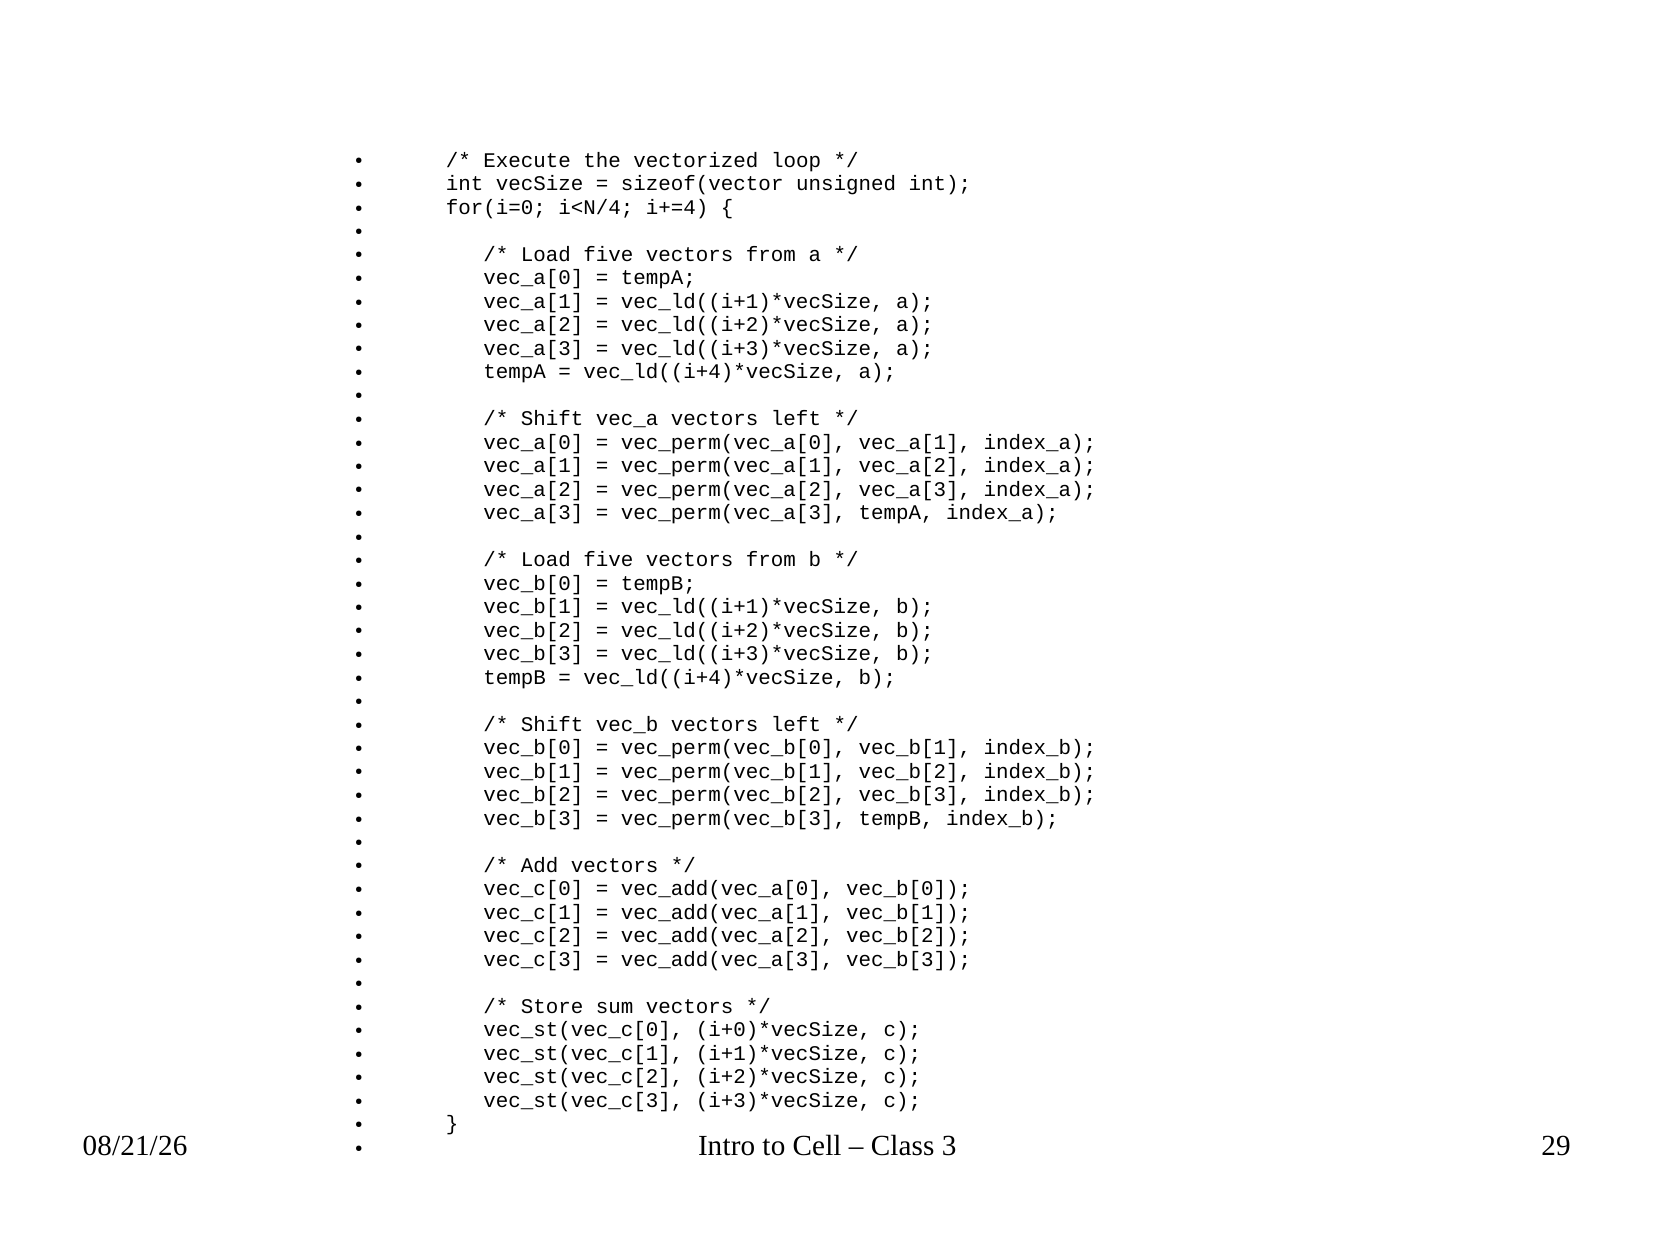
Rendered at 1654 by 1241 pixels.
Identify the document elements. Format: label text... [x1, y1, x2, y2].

list /* Execute the vectorized loop */ int vecSize = sizeof(vector unsigned int); for(i=0; i<N/4; i+=4) { /* Load five vectors from a */ vec_a[0] = tempA; vec_a[1] = vec_ld((i+1)*vecSize, a); vec_a[2] = vec_ld((i+2)*vecSize, a); vec_a[3] = vec_ld((i+3)*vecSize, a); tempA = vec_ld((i+4)*vecSize, a); /* Shift vec_a vectors left */ vec_a[0] = vec_perm(vec_a[0], vec_a[1], index_a); vec_a[1] = vec_perm(vec_a[1], vec_a[2], index_a); vec_a[2] = vec_perm(vec_a[2], vec_a[3], index_a); vec_a[3] = vec_perm(vec_a[3], tempA, index_a); /* Load five vectors from b */ vec_b[0] = tempB; vec_b[1] = vec_ld((i+1)*vecSize, b); vec_b[2] = vec_ld((i+2)*vecSize, b); vec_b[3] = vec_ld((i+3)*vecSize, b); tempB = vec_ld((i+4)*vecSize, b); /* Shift vec_b vectors left */ vec_b[0] = vec_perm(vec_b[0], vec_b[1], index_b); vec_b[1] = vec_perm(vec_b[1], vec_b[2], index_b); vec_b[2] = vec_perm(vec_b[2], vec_b[3], index_b); vec_b[3] = vec_perm(vec_b[3], tempB, index_b); /* Add vectors */ vec_c[0] = vec_add(vec_a[0], vec_b[0]); vec_c[1] = vec_add(vec_a[1], vec_b[1]); vec_c[2] = vec_add(vec_a[2], vec_b[2]); vec_c[3] = vec_add(vec_a[3], vec_b[3]); /* Store sum vectors */ vec_st(vec_c[0], (i+0)*vecSize, c); vec_st(vec_c[1], (i+1)*vecSize, c); vec_st(vec_c[2], (i+2)*vecSize, c); vec_st(vec_c[3], (i+3)*vecSize, c); } [337, 150, 1313, 1126]
